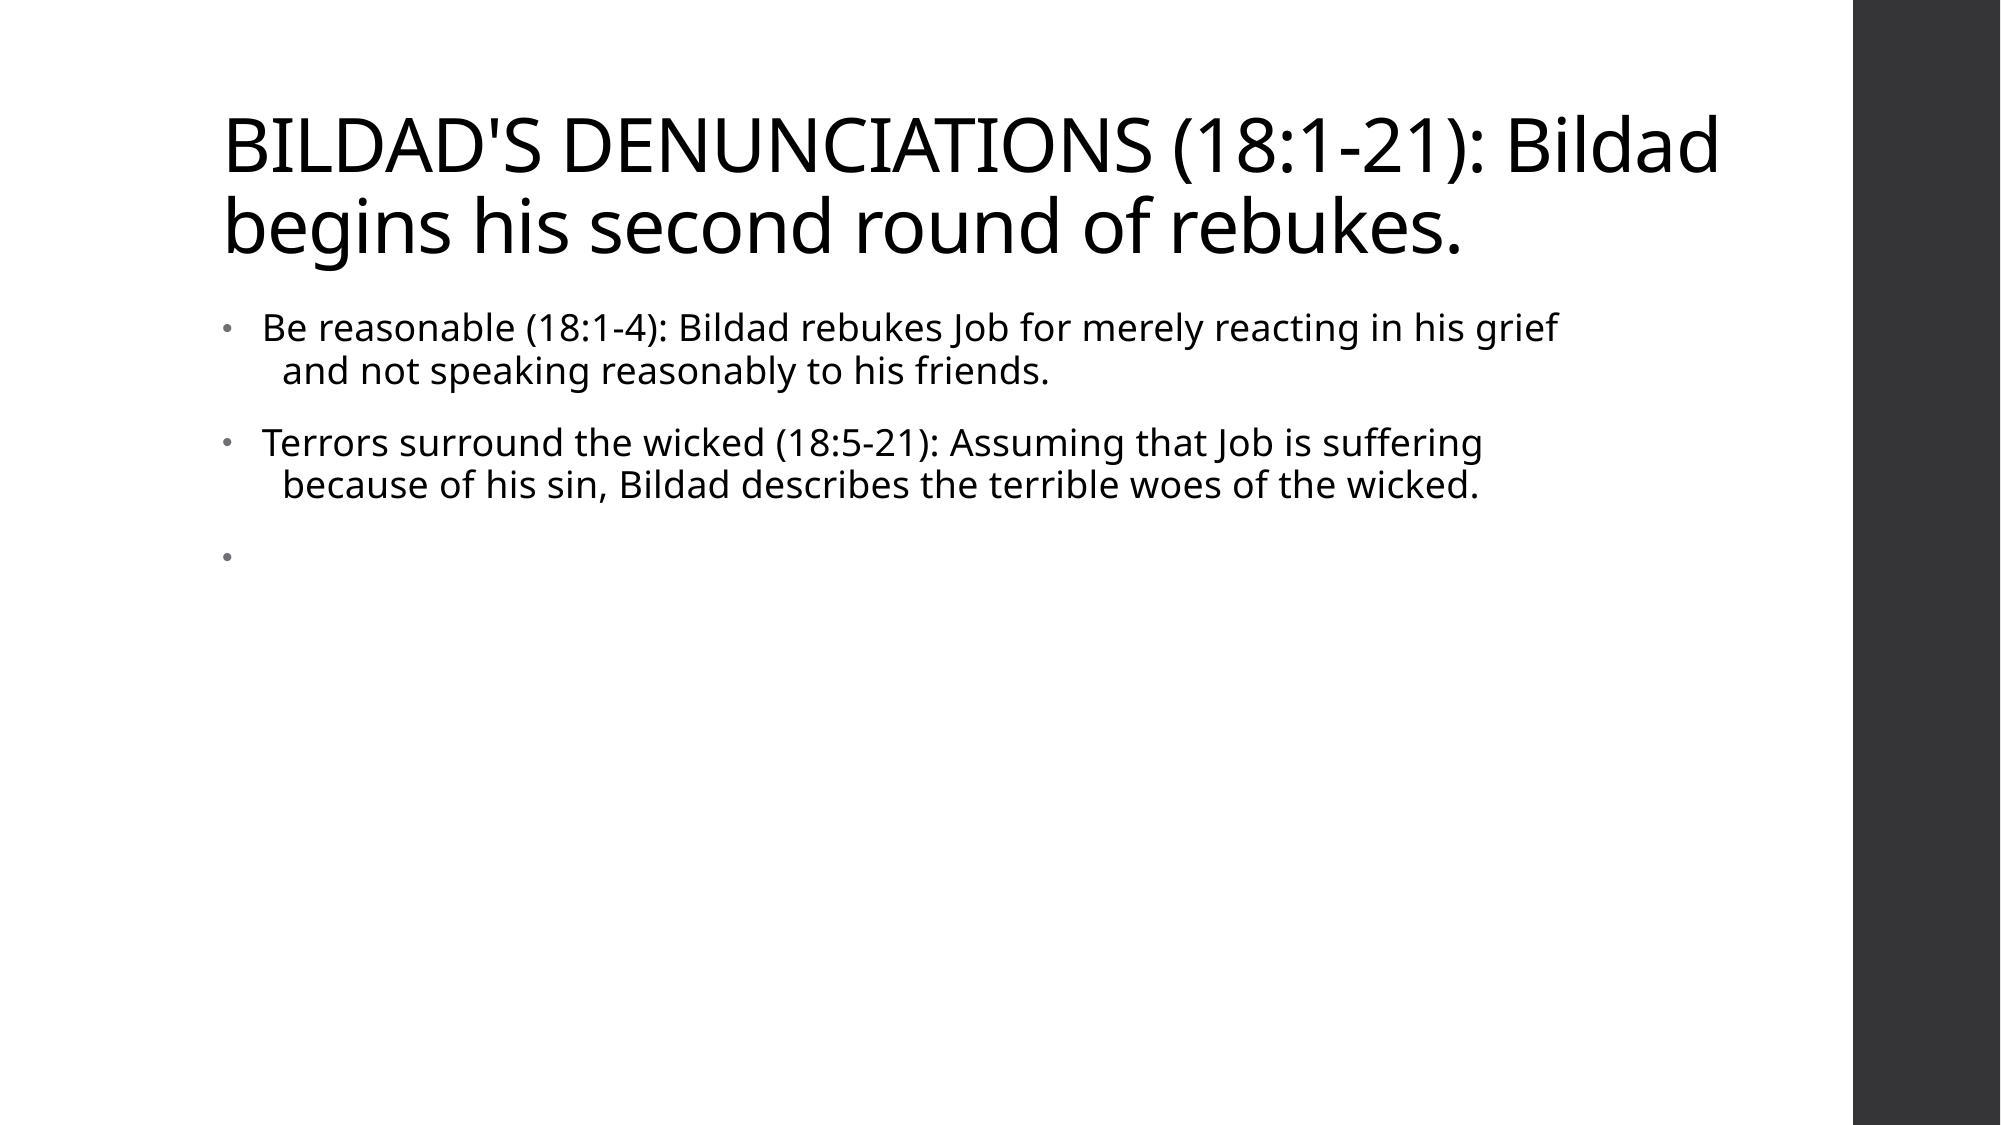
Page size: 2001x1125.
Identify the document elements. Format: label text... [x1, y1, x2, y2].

title BILDAD'S DENUNCIATIONS (18:1-21): Bildad begins his second round of rebukes. [206, 60, 1797, 278]
list Be reasonable (18:1-4): Bildad rebukes Job for merely reacting in his grief and not speaking reasonably to his friends. Terrors surround the wicked (18:5-21): Assuming that Job is suffering because of his sin, Bildad describes the terrible woes of the wicked. [206, 299, 1617, 1014]
